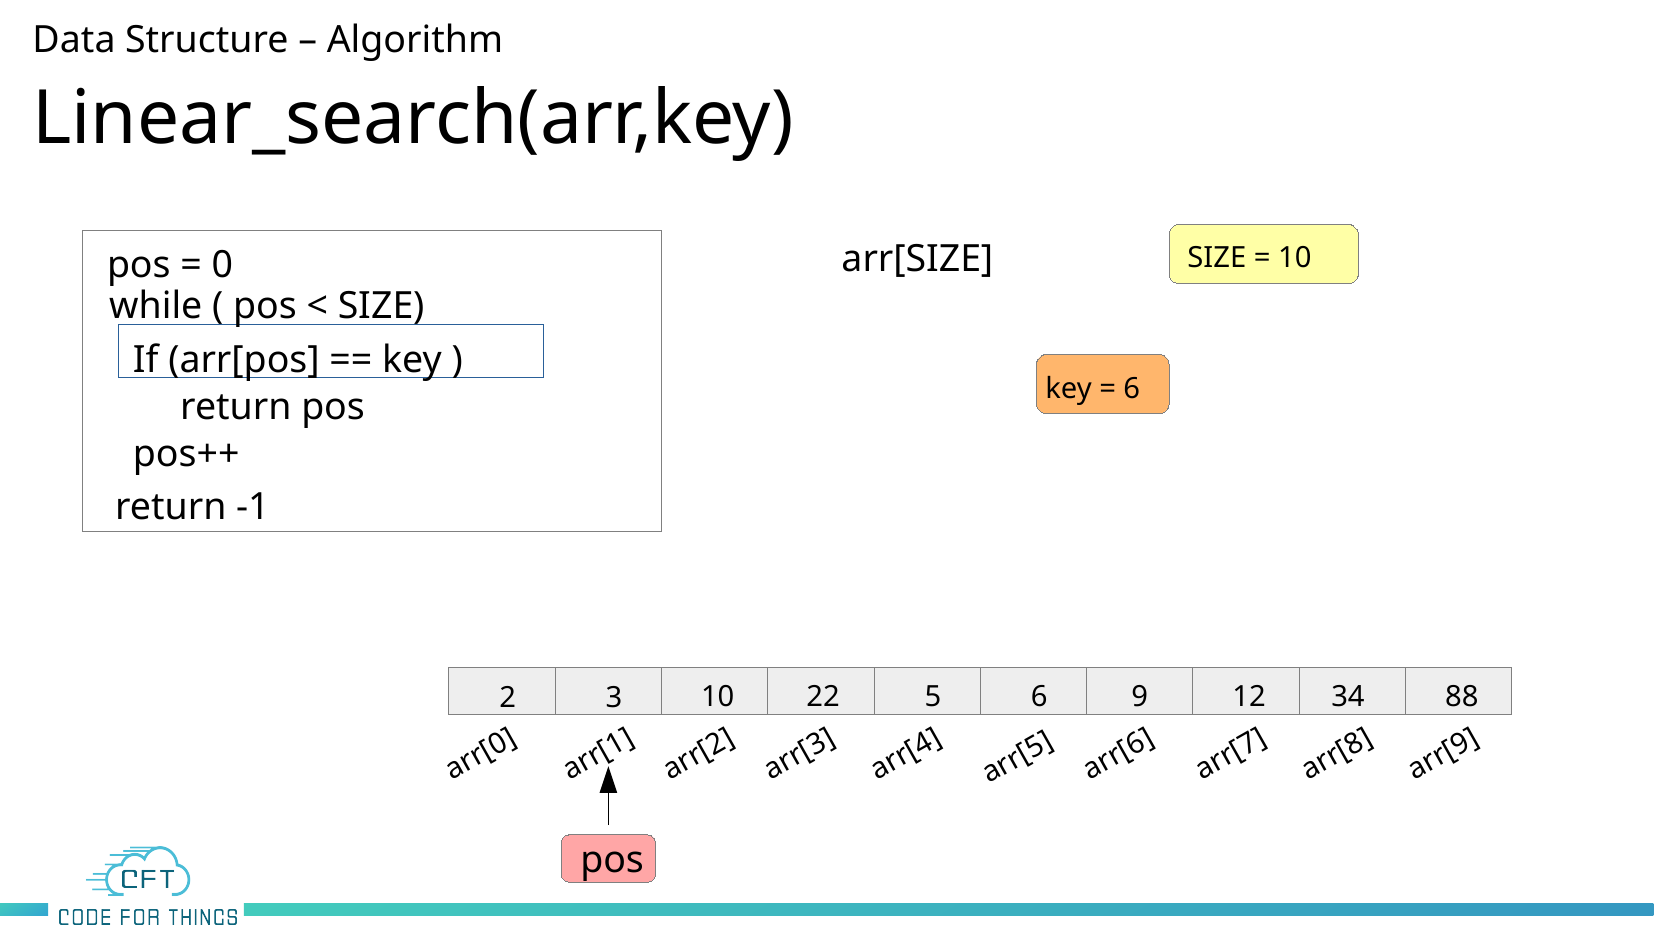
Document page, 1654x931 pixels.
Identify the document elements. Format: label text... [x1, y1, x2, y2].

text_box pos++ [118, 419, 349, 479]
text_box [1065, 667, 1116, 715]
title Data Structure – Algorithm Linear_search(arr,key) [32, 12, 1184, 166]
text_box arr[6] [1063, 690, 1199, 806]
text_box If (arr[pos] == key ) [118, 324, 544, 384]
text_box pos = 0 [82, 230, 331, 289]
text_box arr[SIZE] [826, 224, 1040, 291]
text_box while ( pos < SIZE) [94, 271, 485, 331]
text_box [1037, 354, 1169, 360]
text_box key = 6 [1030, 360, 1176, 410]
text_box [1498, 667, 1512, 715]
text_box arr[8] [1279, 690, 1414, 806]
picture [59, 846, 237, 925]
text_box 88 [1430, 667, 1498, 717]
text_box [1285, 667, 1316, 715]
text_box pos [565, 825, 662, 884]
text_box [754, 667, 791, 715]
text_box 9 [1116, 667, 1165, 717]
text_box [1165, 667, 1217, 715]
text_box [1384, 667, 1430, 715]
text_box [1039, 410, 1167, 414]
text_box arr[1] [537, 690, 674, 806]
text_box arr[2] [637, 697, 774, 806]
text_box return pos [165, 372, 414, 432]
text_box 6 [1016, 667, 1065, 717]
text_box SIZE = 10 [1172, 228, 1353, 278]
text_box 34 [1316, 667, 1384, 717]
text_box arr[4] [848, 692, 987, 806]
text_box [331, 230, 662, 532]
text_box 10 [686, 667, 754, 717]
text_box arr[3] [738, 705, 880, 806]
text_box arr[7] [1172, 696, 1312, 806]
text_box arr[5] [957, 694, 1099, 810]
text_box [859, 667, 909, 715]
text_box 3 [590, 669, 640, 719]
text_box [1169, 224, 1359, 284]
text_box 5 [909, 667, 958, 717]
text_box [561, 835, 565, 881]
text_box arr[9] [1382, 697, 1524, 806]
text_box 2 [484, 669, 533, 719]
text_box [958, 667, 1016, 715]
text_box return -1 [100, 472, 331, 532]
text_box arr[0] [419, 692, 561, 806]
text_box [448, 667, 686, 715]
text_box 22 [791, 667, 859, 717]
text_box [82, 289, 165, 532]
text_box 12 [1217, 667, 1285, 717]
